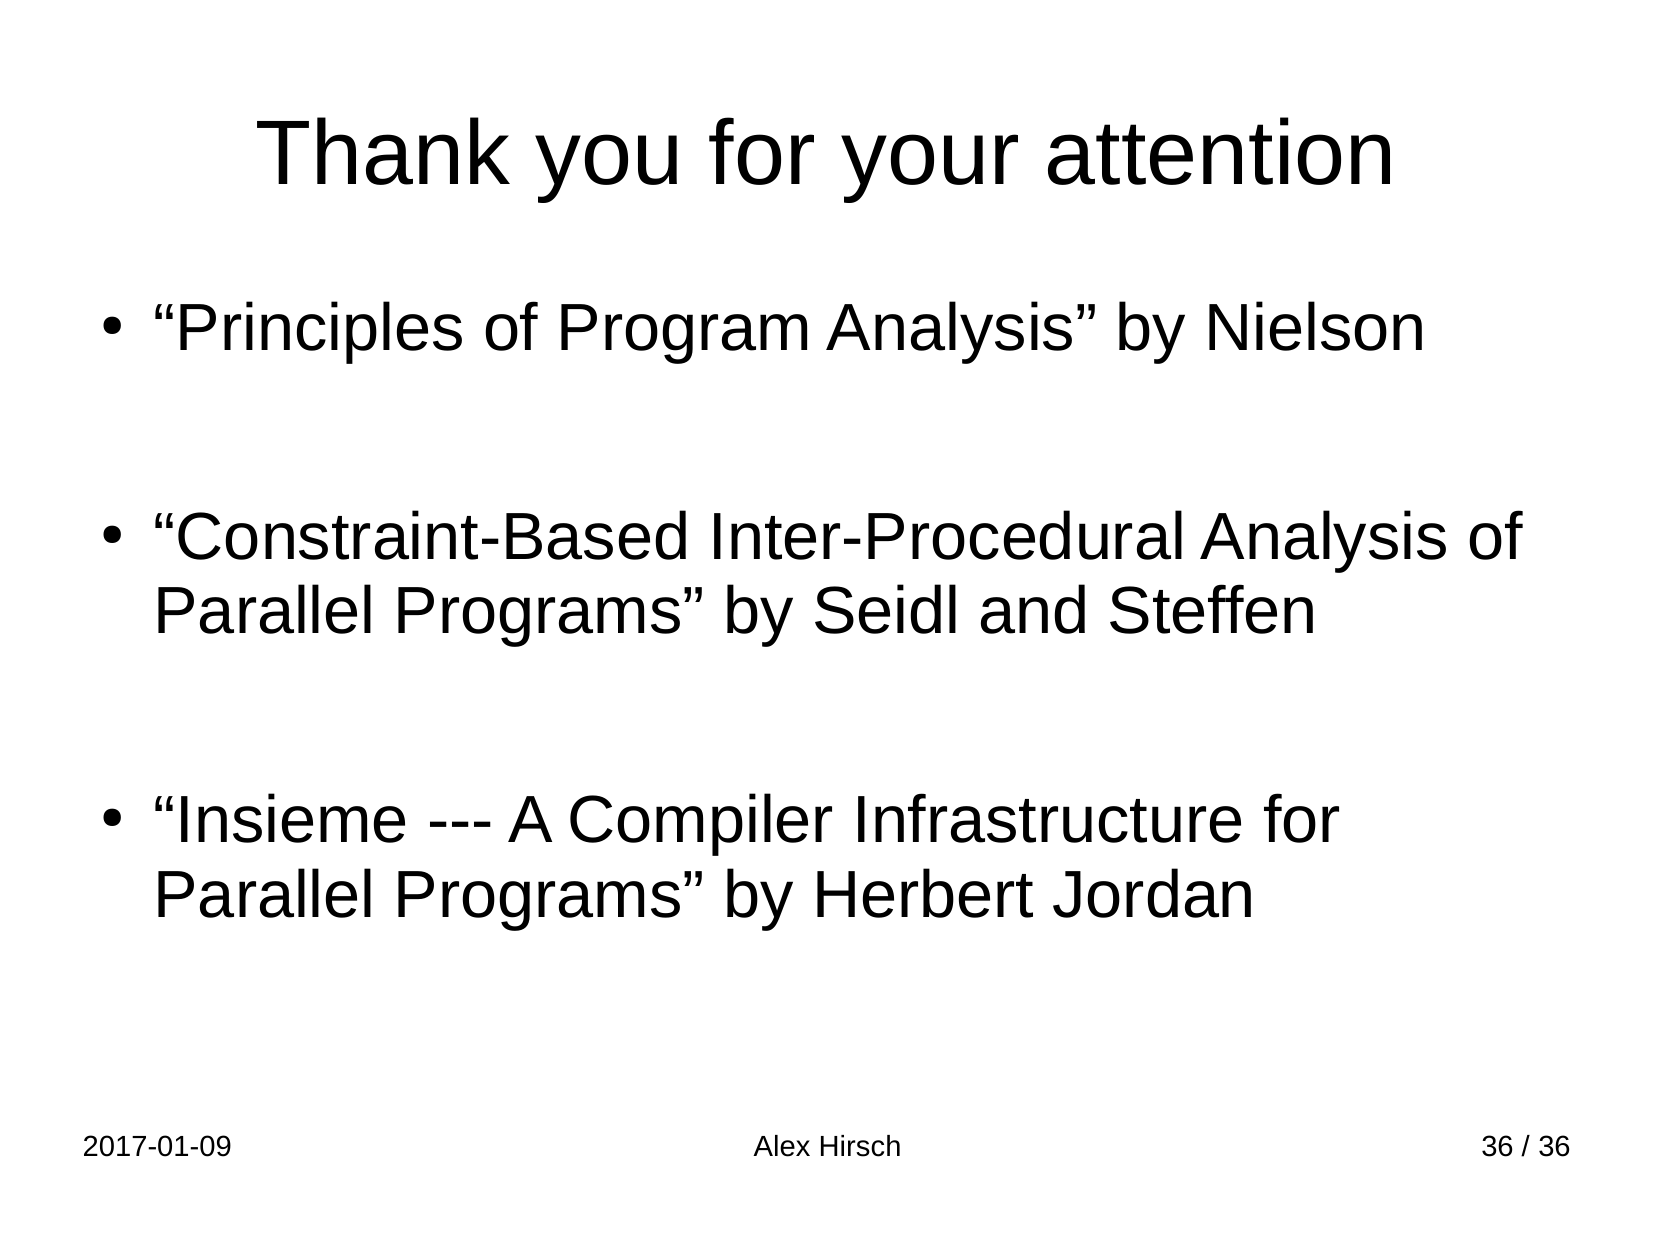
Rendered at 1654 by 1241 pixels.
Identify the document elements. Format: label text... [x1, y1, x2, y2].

list “Principles of Program Analysis” by Nielson “Constraint-Based Inter-Procedural Analysis of Parallel Programs” by Seidl and Steffen “Insieme --- A Compiler Infrastructure for Parallel Programs” by Herbert Jordan [82, 290, 1571, 1010]
title Thank you for your attention [82, 49, 1571, 257]
